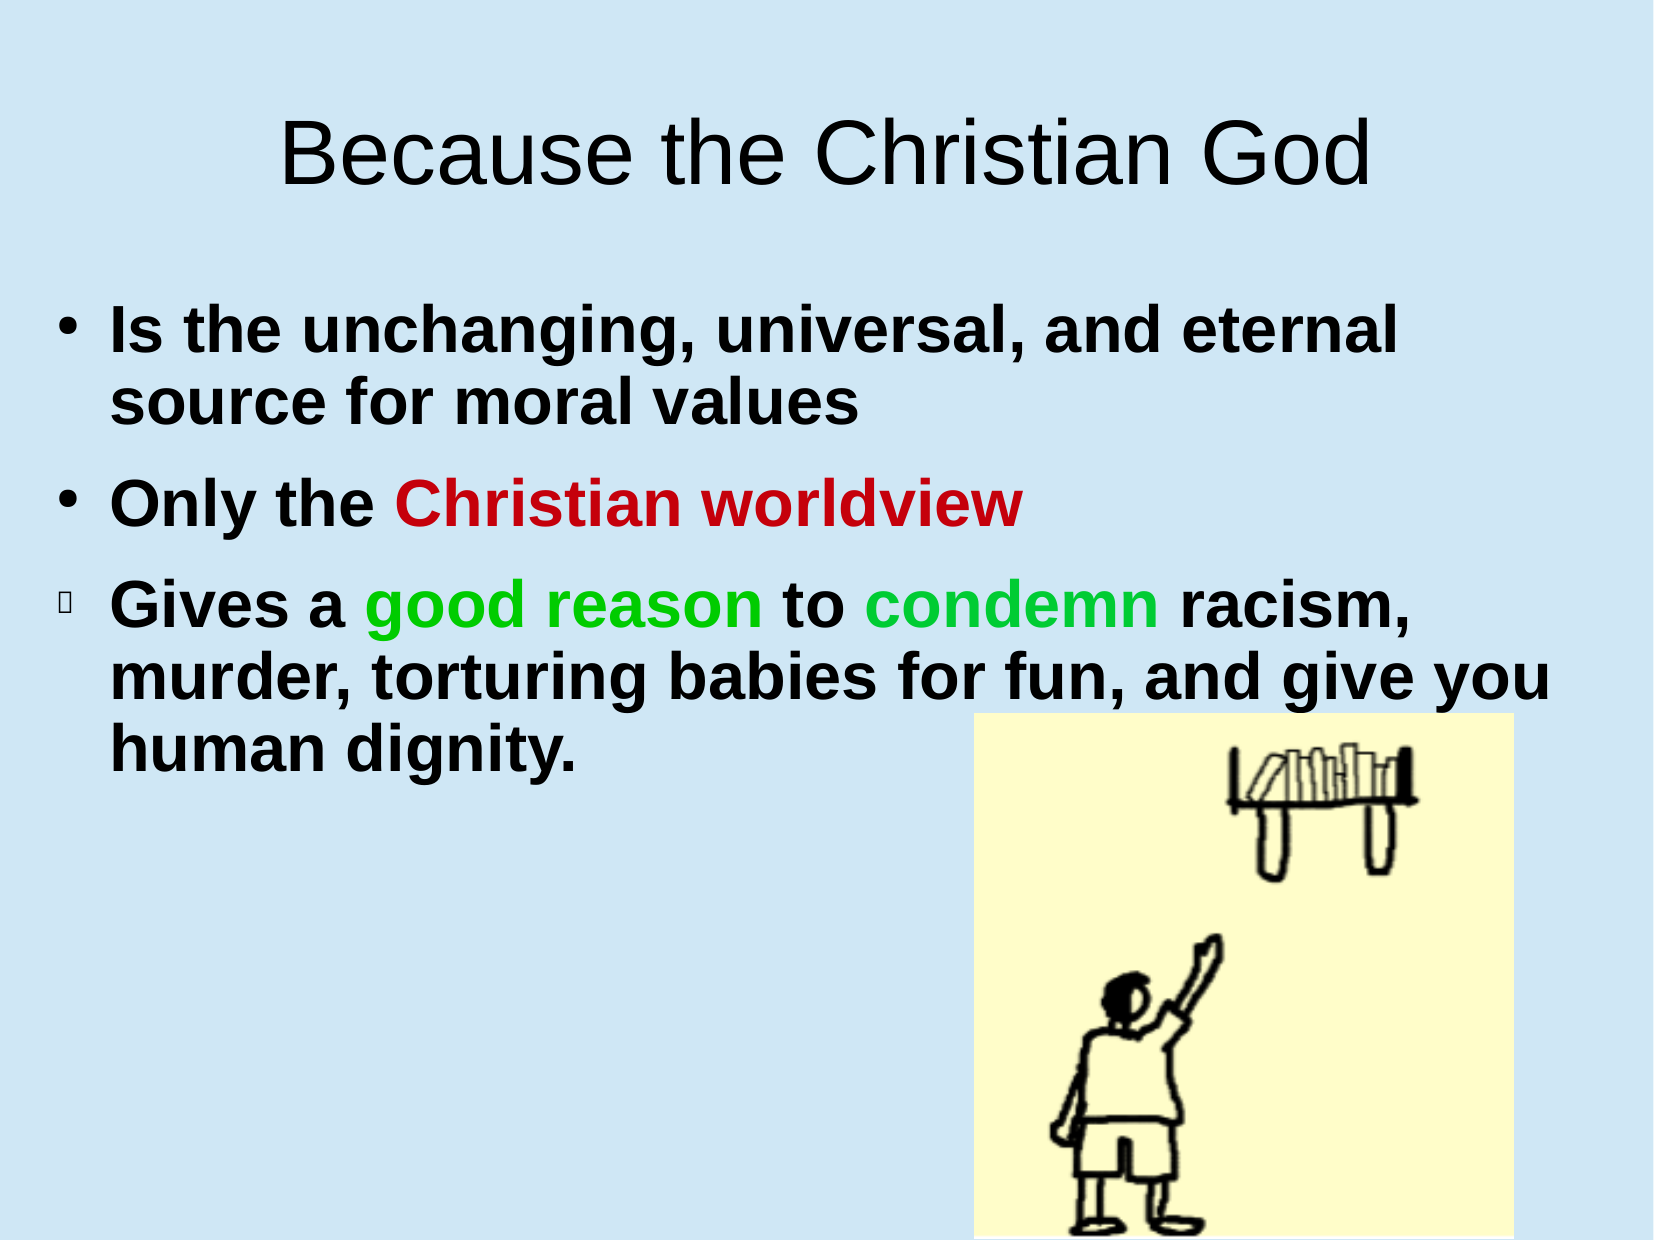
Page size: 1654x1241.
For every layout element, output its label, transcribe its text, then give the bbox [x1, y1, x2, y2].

picture [974, 713, 1514, 1239]
list Is the unchanging, universal, and eternal source for moral values Only the Christian worldview Gives a good reason to condemn racism, murder, torturing babies for fun, and give you human dignity. [38, 295, 1595, 592]
title Because the Christian God [82, 49, 1571, 257]
